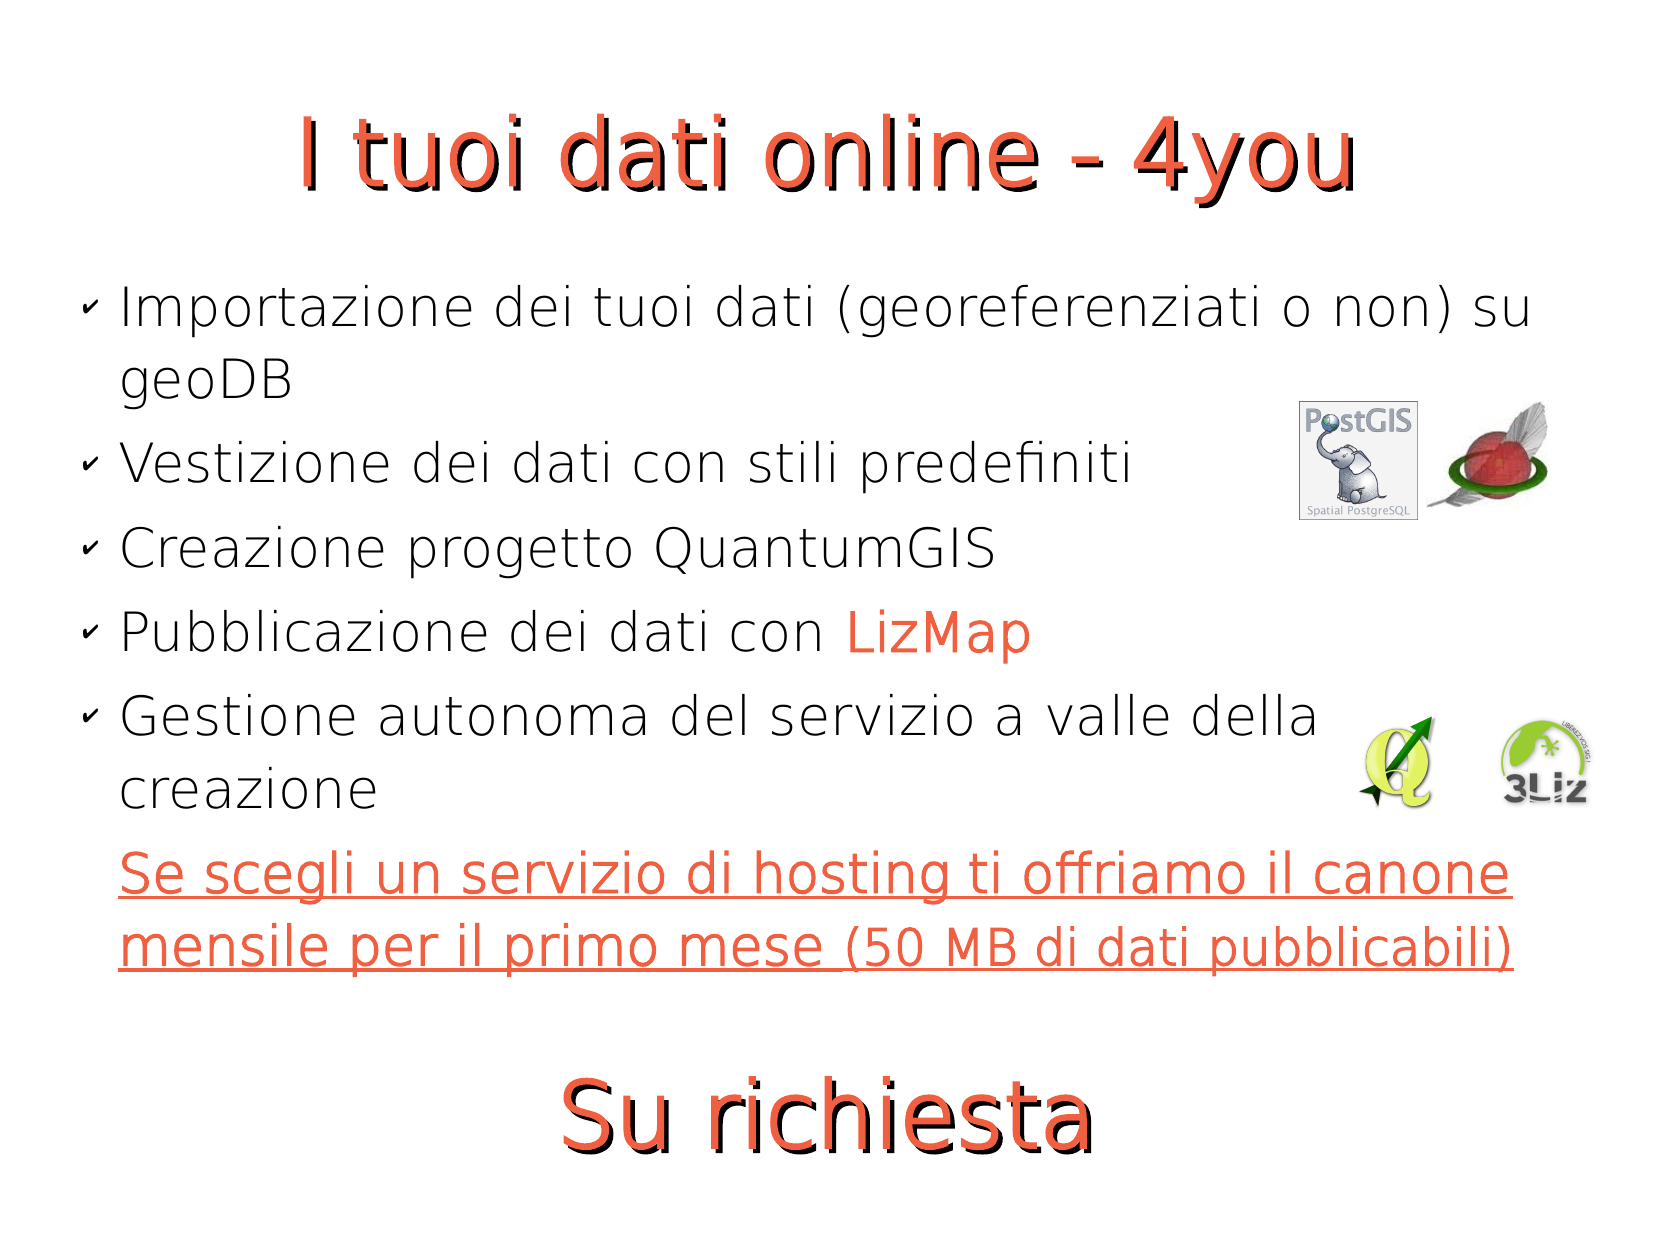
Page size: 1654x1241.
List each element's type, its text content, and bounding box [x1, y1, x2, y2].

picture [1351, 714, 1447, 811]
picture [1299, 401, 1418, 520]
picture [1498, 714, 1595, 811]
picture [1426, 401, 1548, 508]
title Su richiesta [82, 1012, 1571, 1220]
title I tuoi dati online - 4you [82, 49, 1571, 257]
subtitle Importazione dei tuoi dati (georeferenziati o non) su geoDB Vestizione dei dati con stili predefiniti Creazione progetto QuantumGIS Pubblicazione dei dati con LizMap Gestione autonoma del servizio a valle della creazione Se scegli un servizio di hosting ti offriamo il canone mensile per il primo mese (50 MB di dati pubblicabili) [82, 266, 1571, 1012]
